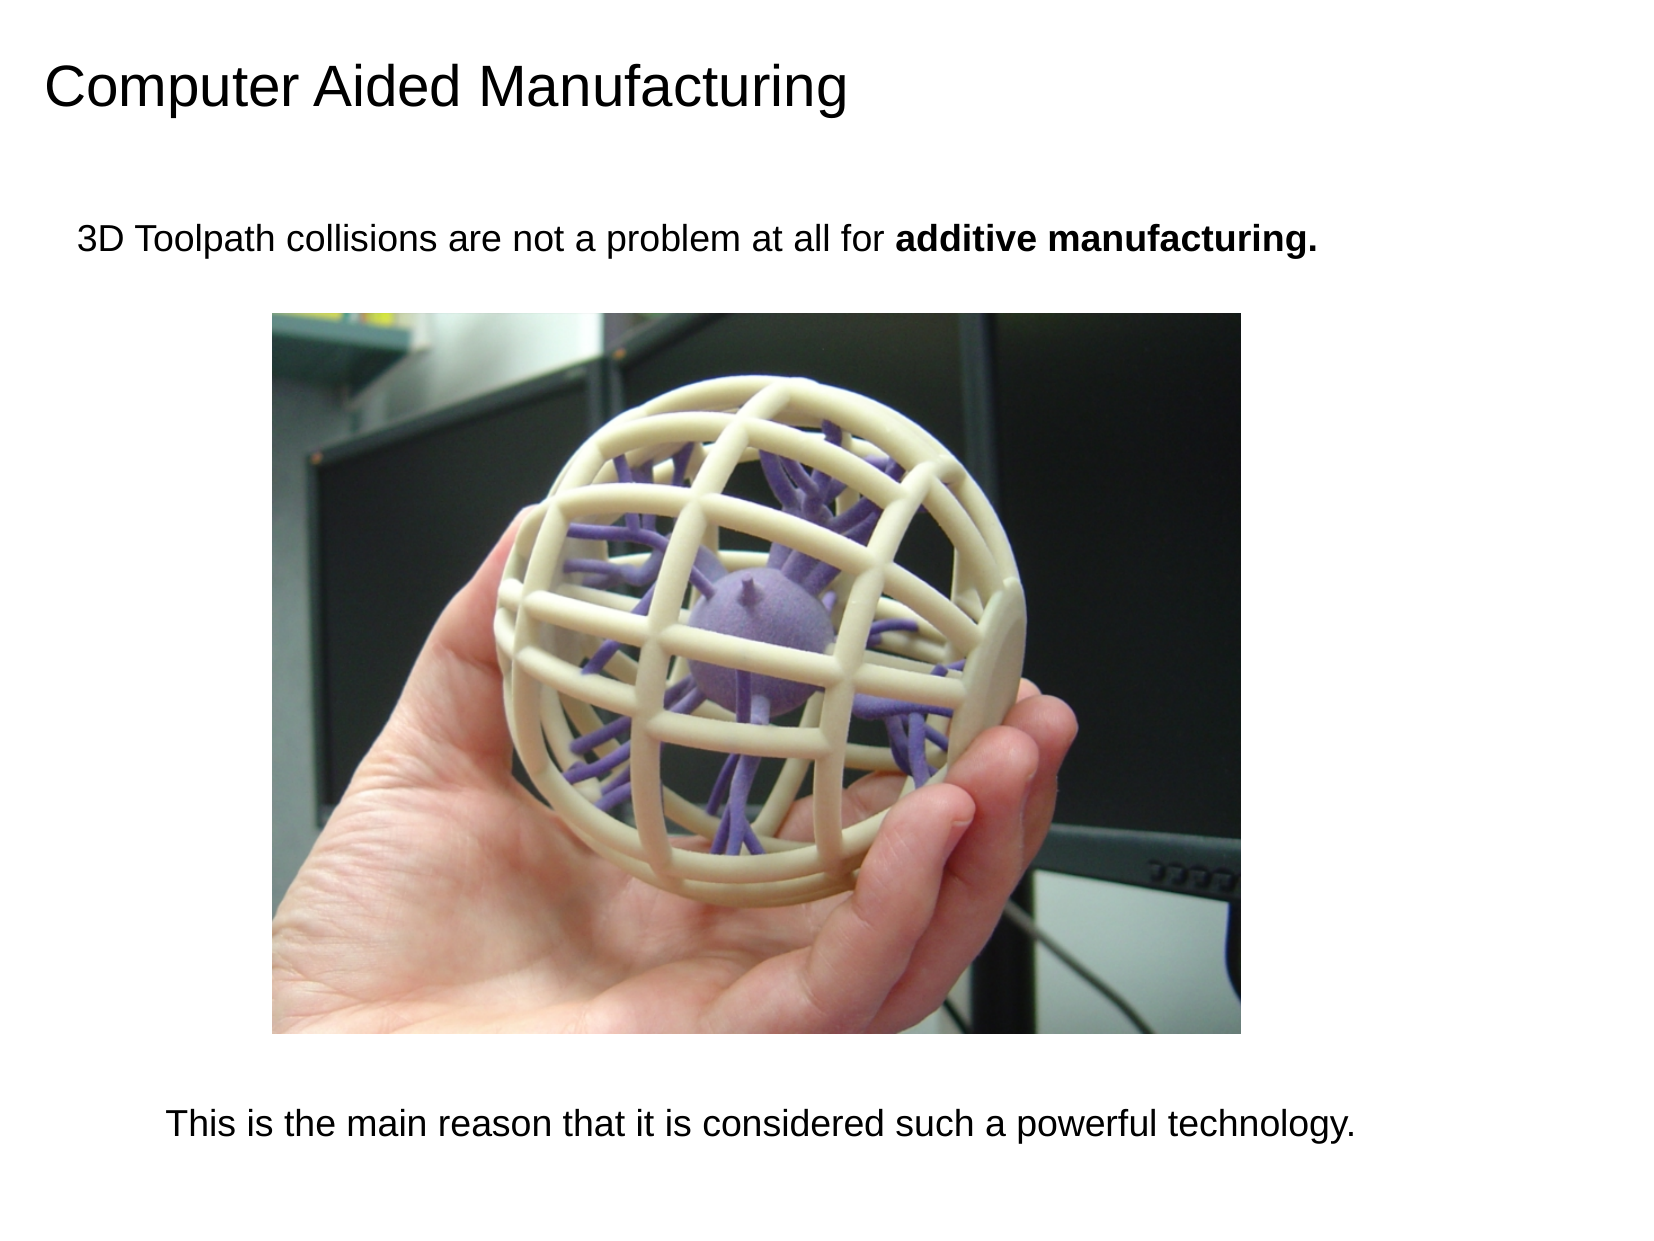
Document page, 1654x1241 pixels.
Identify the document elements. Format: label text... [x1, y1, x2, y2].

text_box Computer Aided Manufacturing [29, 46, 1625, 135]
text_box This is the main reason that it is considered such a powerful technology. [147, 1092, 1595, 1160]
text_box 3D Toolpath collisions are not a problem at all for additive manufacturing. [59, 206, 1565, 276]
picture [272, 313, 1241, 1034]
